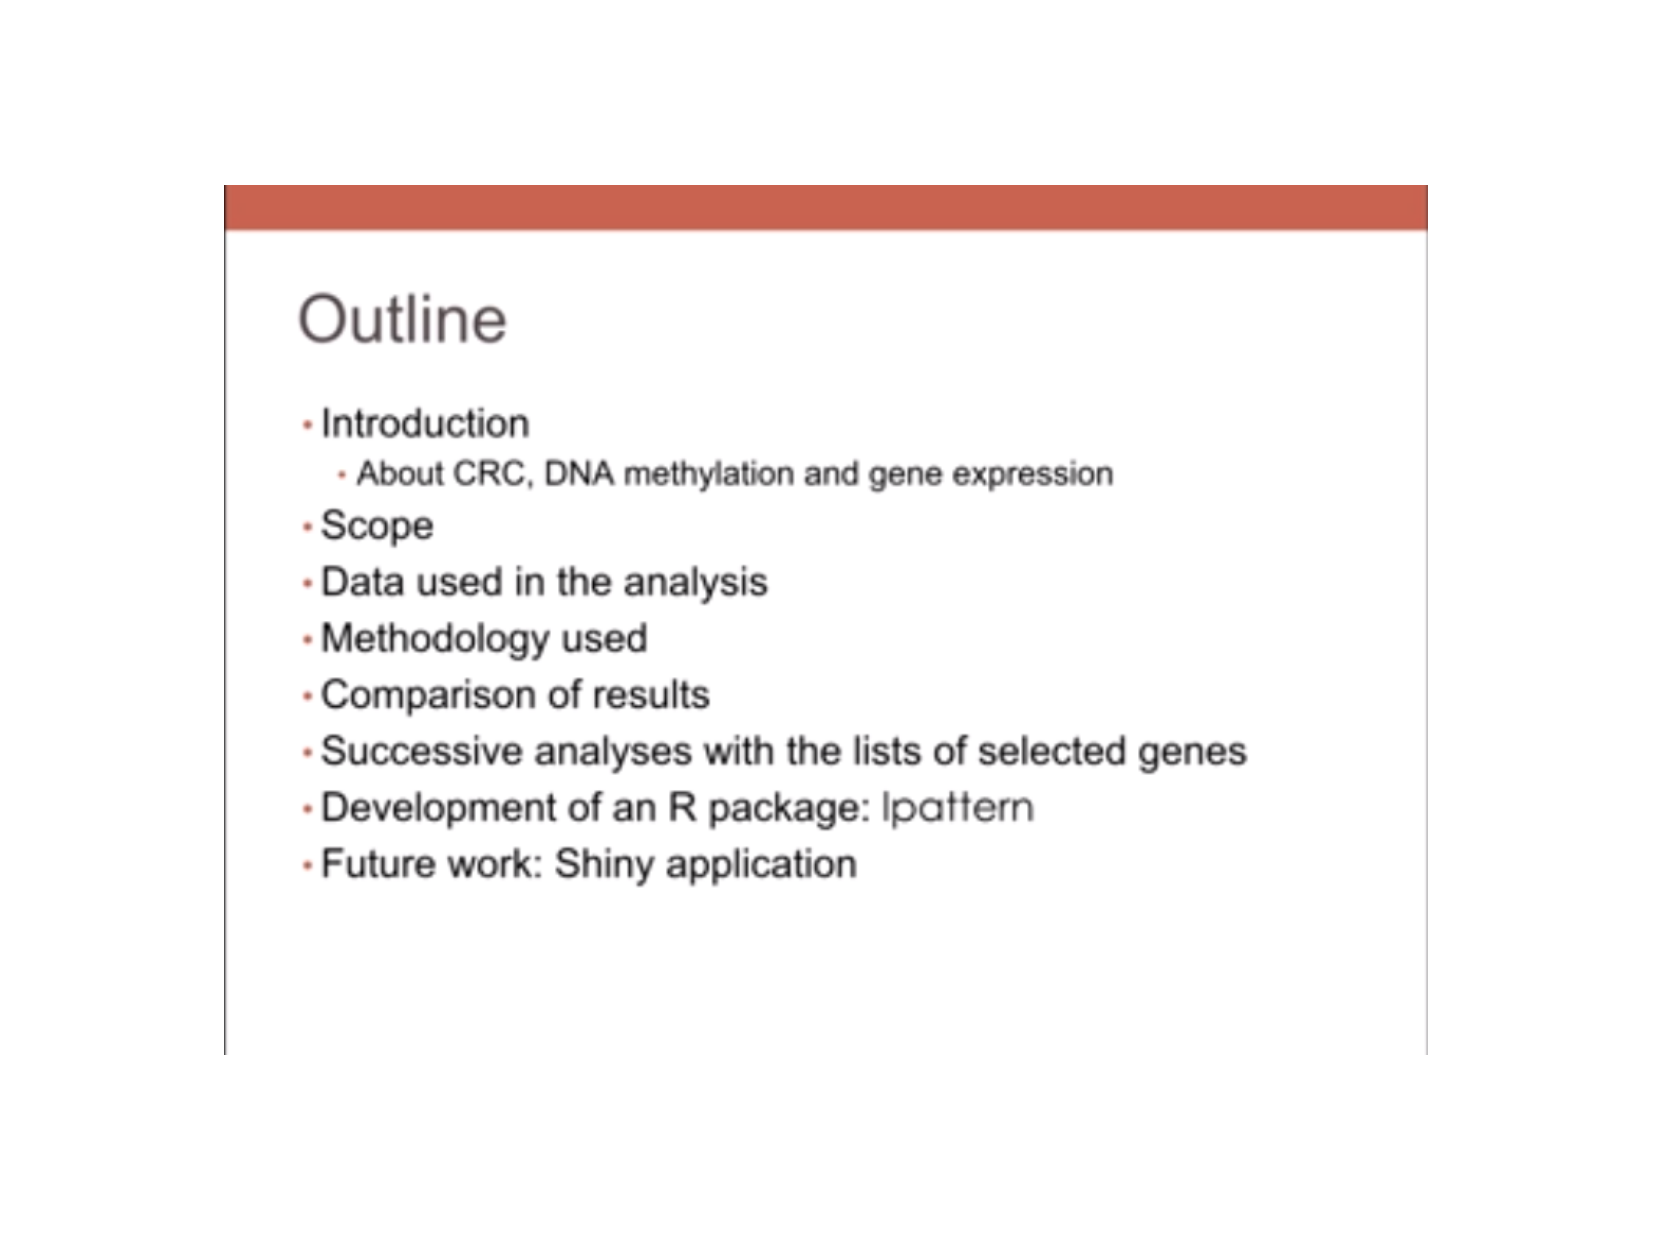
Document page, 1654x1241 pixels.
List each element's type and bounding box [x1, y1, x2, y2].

picture [224, 185, 1428, 1055]
